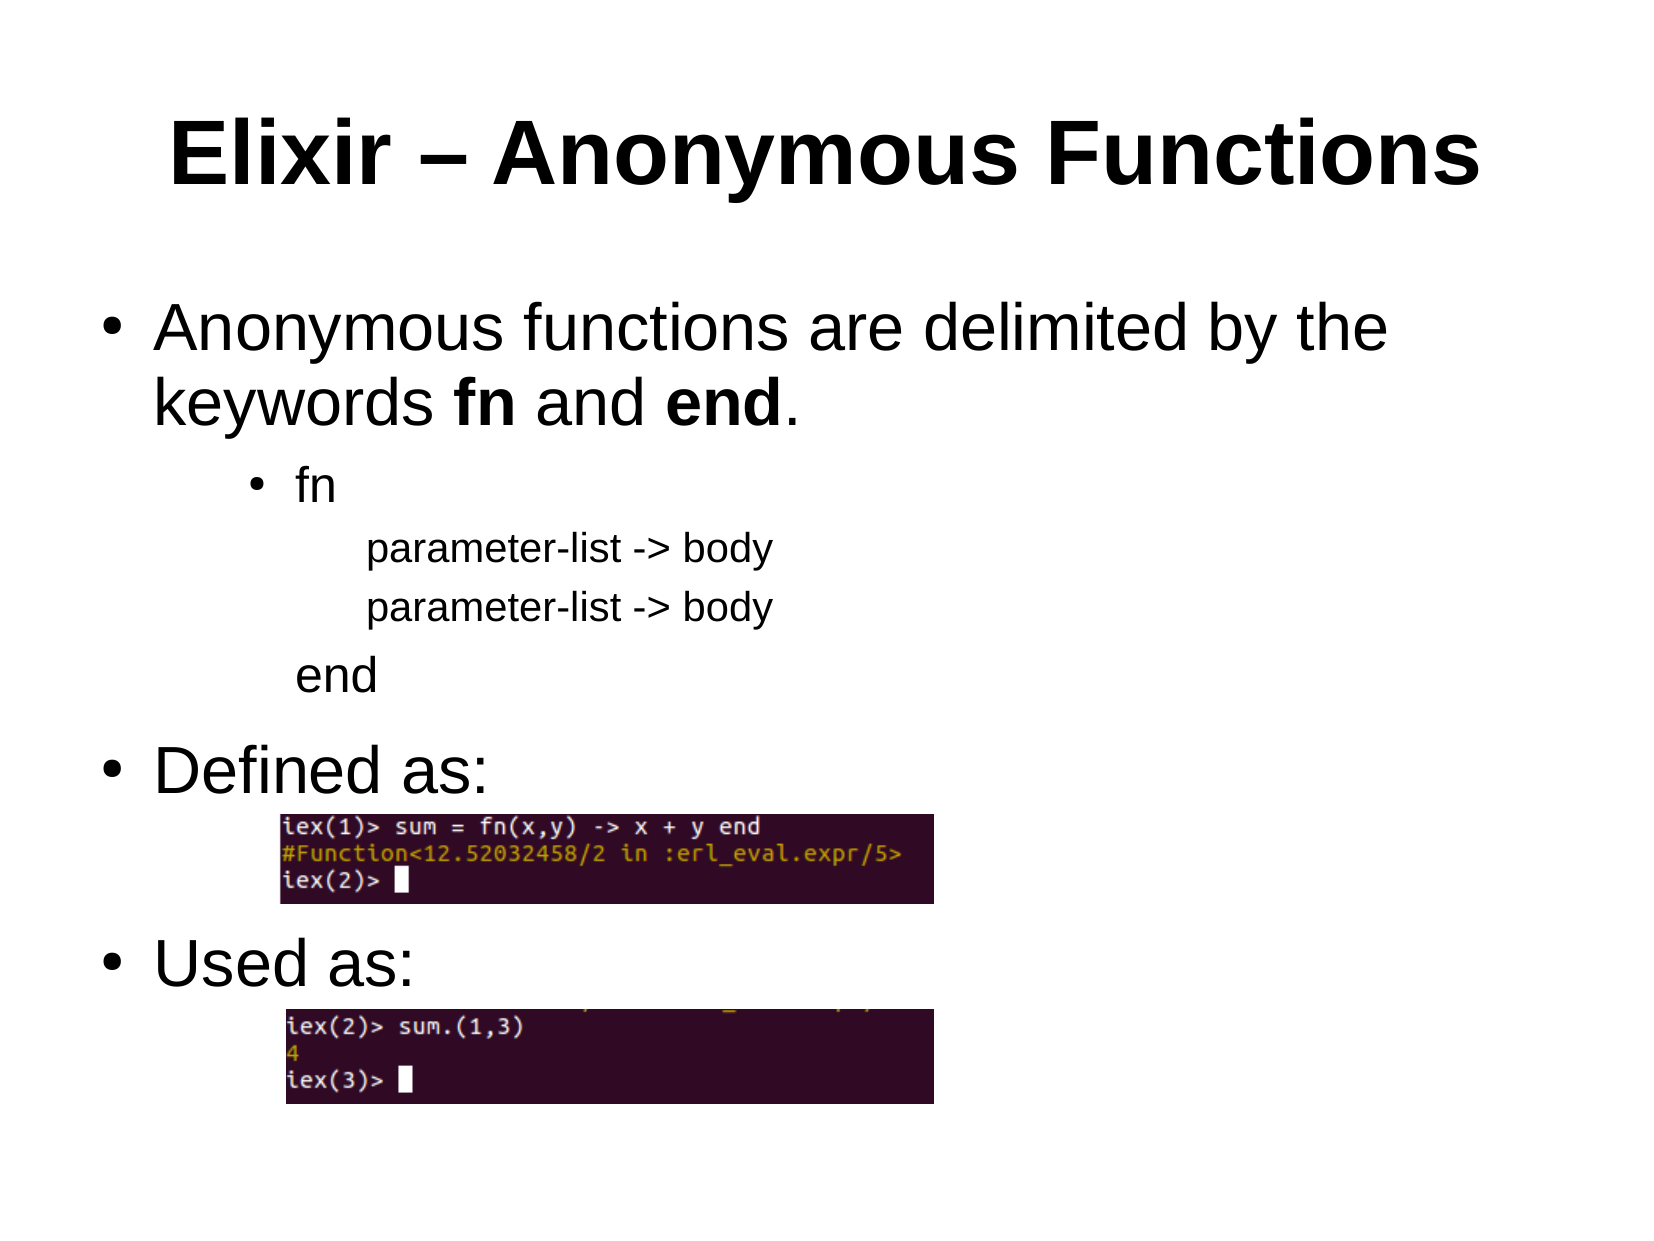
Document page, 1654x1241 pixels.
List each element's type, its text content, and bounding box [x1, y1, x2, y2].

picture [286, 1009, 934, 1104]
title Elixir – Anonymous Functions [82, 49, 1571, 257]
picture [279, 814, 934, 904]
list Anonymous functions are delimited by the keywords fn and end. fn parameter-list -> body parameter-list -> body end Defined as: Used as: [82, 290, 1571, 1010]
